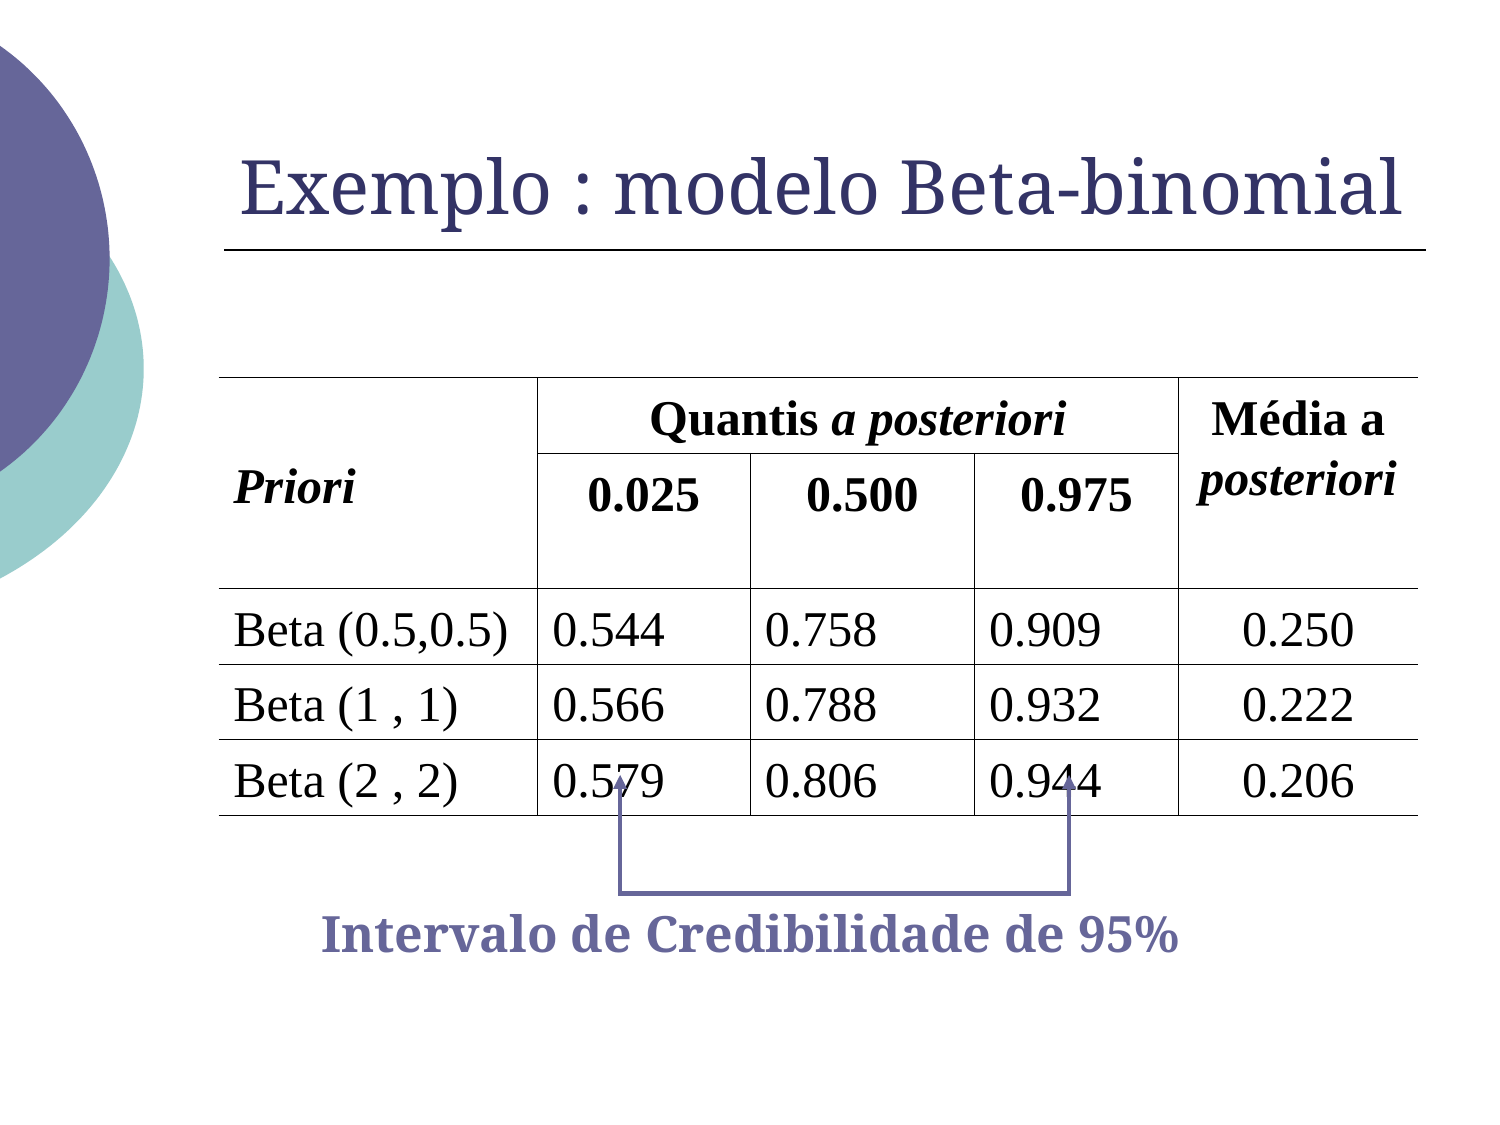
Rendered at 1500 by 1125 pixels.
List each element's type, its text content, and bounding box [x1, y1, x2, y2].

table_cell 0.222 [1179, 665, 1418, 739]
table_cell 0.579 [538, 740, 750, 815]
table_cell 0.250 [1179, 589, 1418, 664]
table_cell 0.944 [1080, 770, 1092, 786]
text_box Intervalo de Credibilidade de 95% [306, 894, 1196, 970]
table_cell 0.909 [975, 589, 1178, 664]
table_cell Beta (0.5,0.5) [219, 589, 537, 664]
table_cell 0.500 [751, 454, 974, 588]
table_cell 0.206 [1179, 740, 1418, 815]
table_header Média a posteriori [1179, 378, 1418, 588]
table_cell 0.932 [975, 665, 1178, 739]
table_cell 0.788 [751, 665, 974, 739]
table_cell 0.806 [751, 740, 974, 815]
table_cell 0.025 [538, 454, 750, 588]
table_header Priori [219, 378, 537, 588]
table_cell Beta (1 , 1) [219, 665, 537, 739]
table_cell 0.758 [751, 589, 974, 664]
table_cell 0.944 [1055, 770, 1067, 786]
table_cell 0.566 [538, 665, 750, 739]
table_cell 0.975 [975, 454, 1178, 588]
table_header Quantis a posteriori [538, 378, 1178, 453]
table_cell 0.944 [975, 740, 1178, 815]
table_cell 0.544 [538, 589, 750, 664]
title Exemplo : modelo Beta-binomial [224, 49, 1425, 237]
table_cell Beta (2 , 2) [219, 740, 537, 815]
